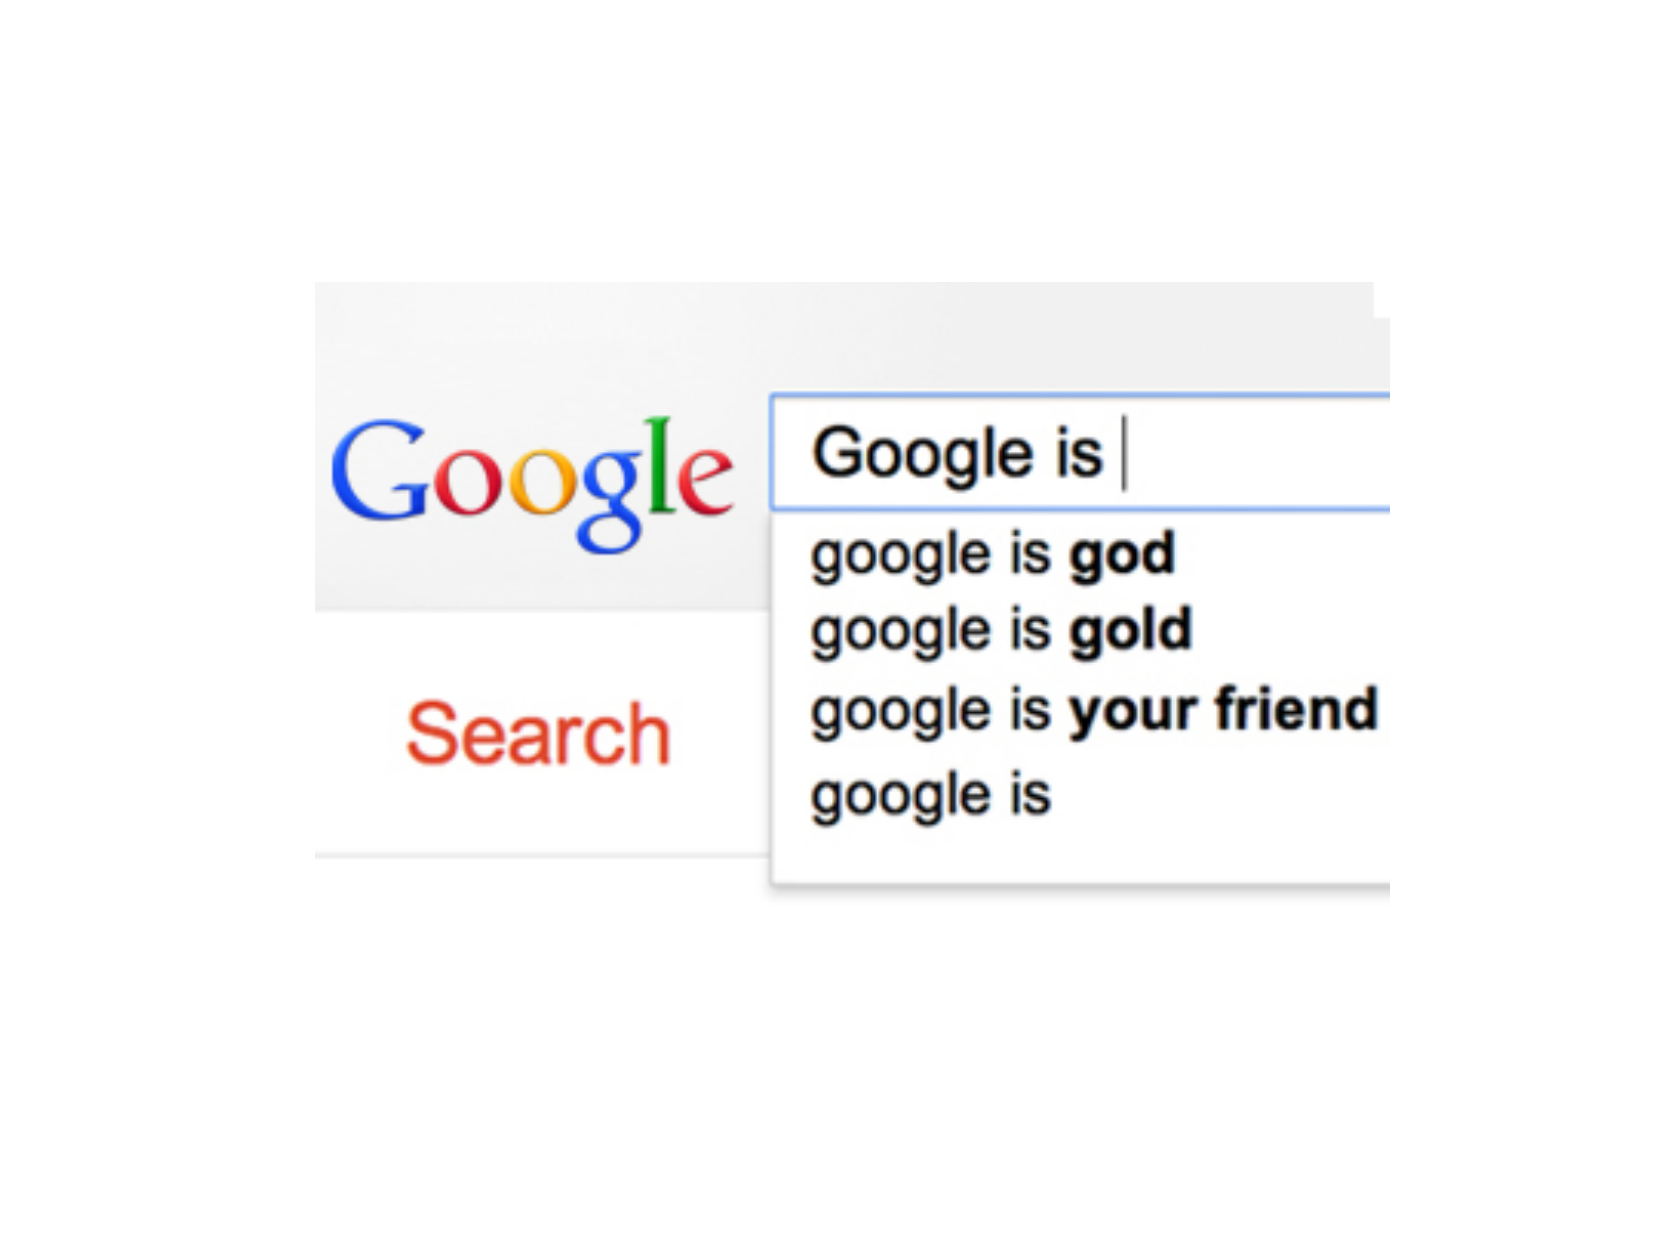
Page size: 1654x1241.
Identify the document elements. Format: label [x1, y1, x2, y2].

picture [315, 282, 1390, 1051]
